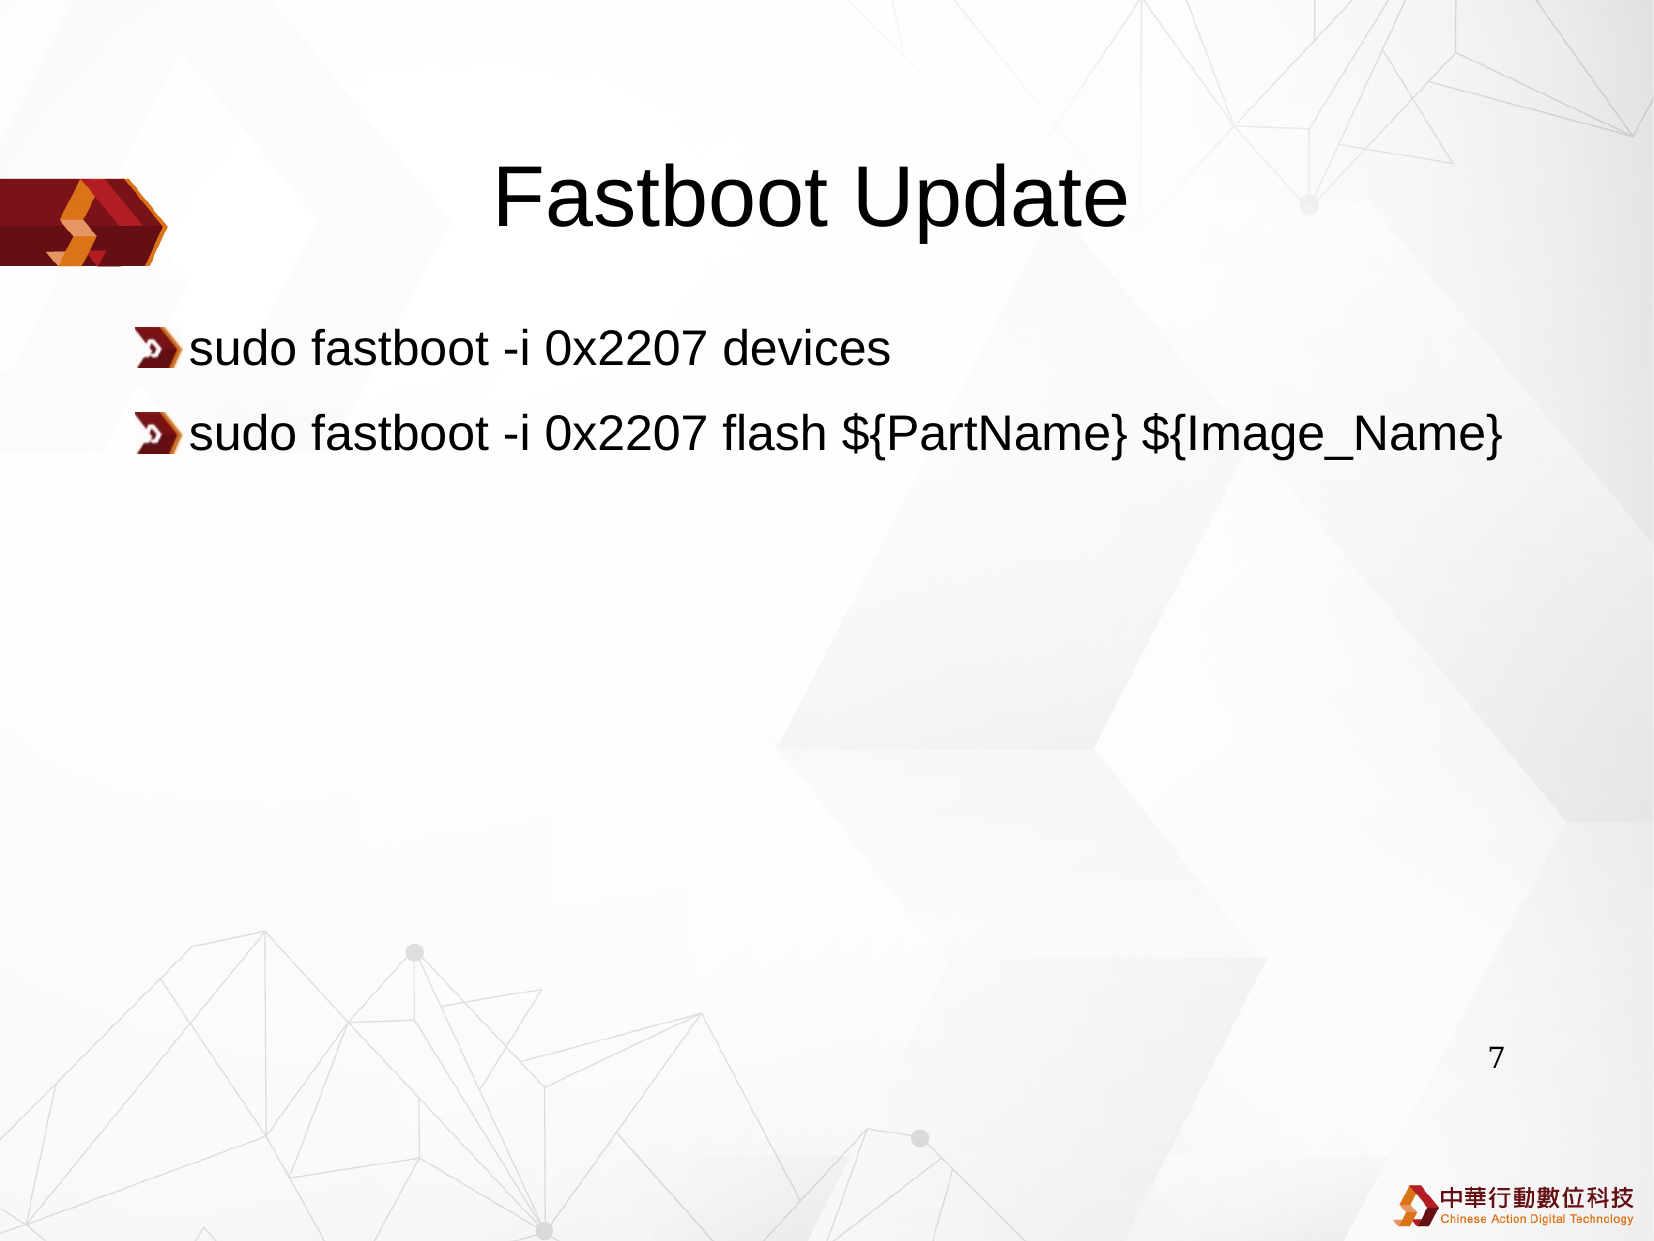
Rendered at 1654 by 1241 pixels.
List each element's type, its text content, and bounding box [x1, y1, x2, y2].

list sudo fastboot -i 0x2207 devices sudo fastboot -i 0x2207 flash ${PartName} ${Image_Name} [118, 319, 1571, 1040]
title Fastboot Update [118, 112, 1506, 281]
picture [0, 0, 1654, 1241]
